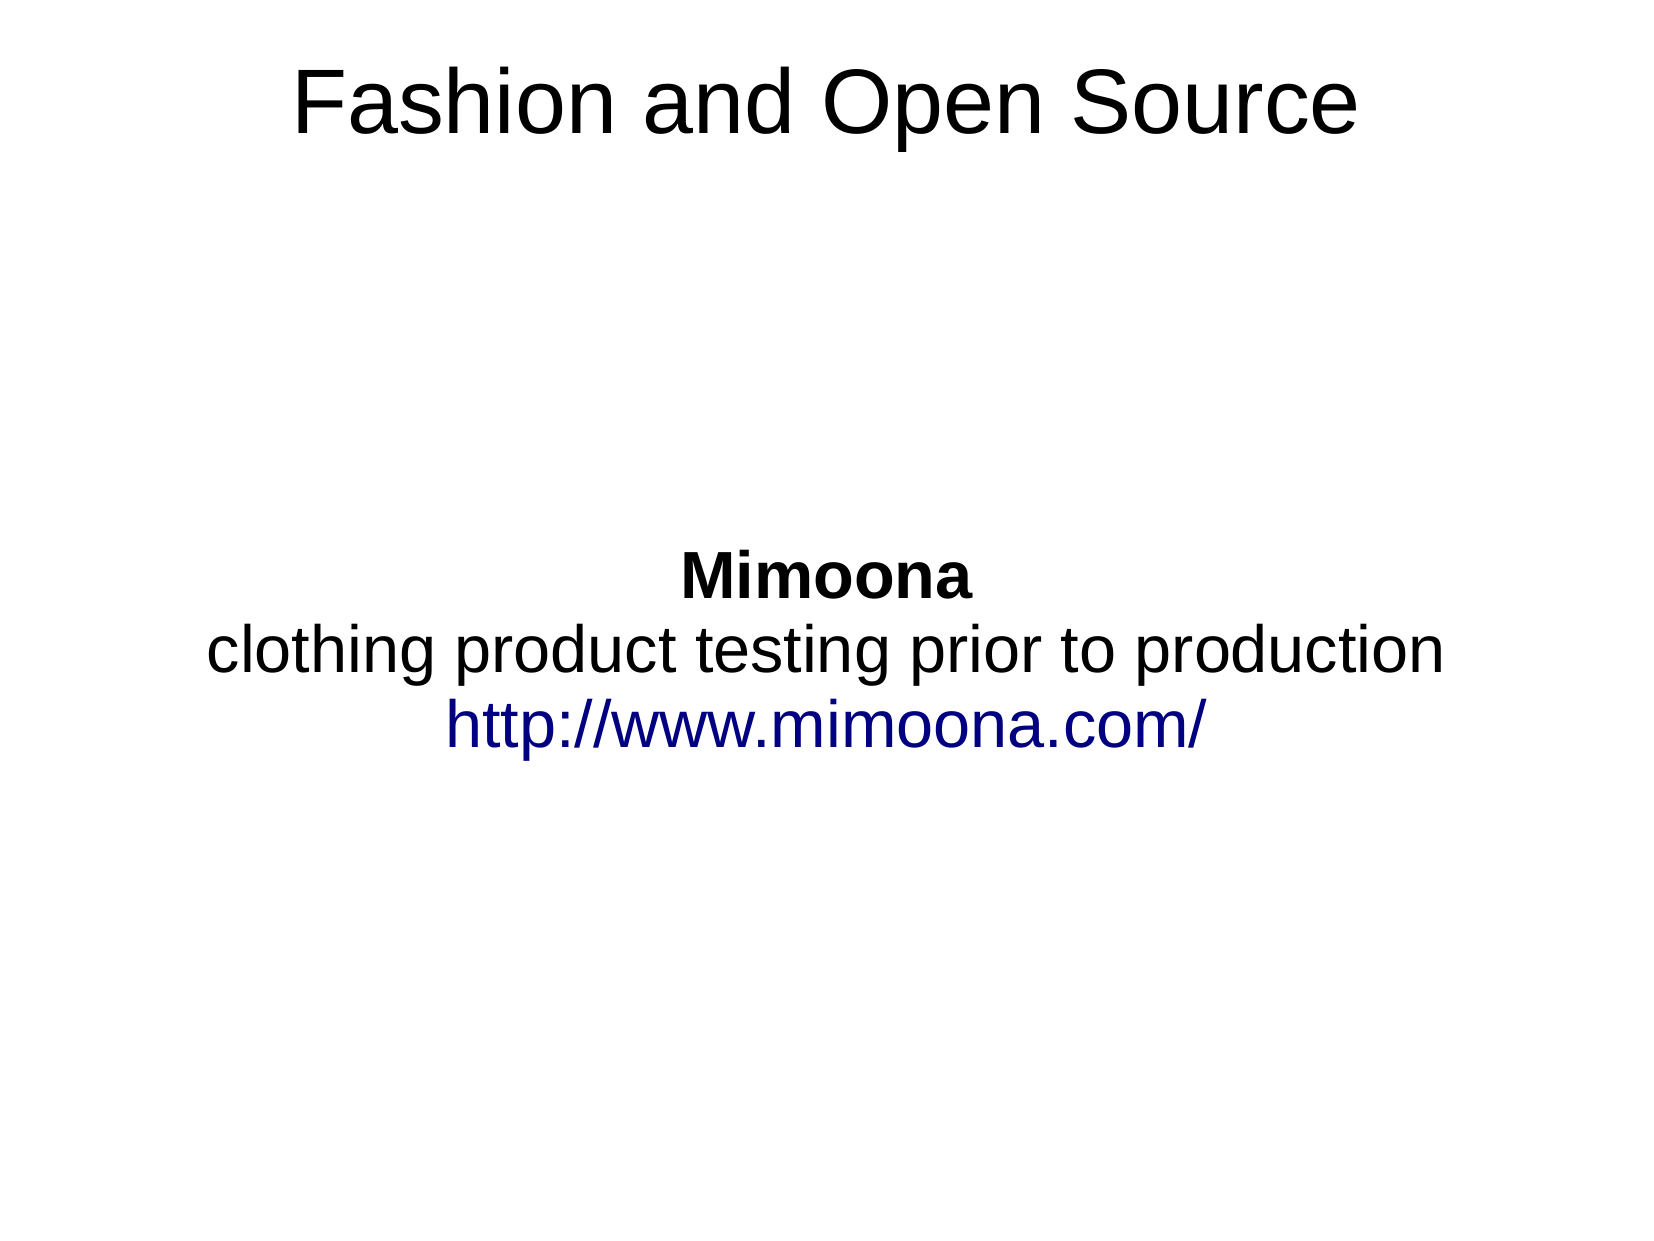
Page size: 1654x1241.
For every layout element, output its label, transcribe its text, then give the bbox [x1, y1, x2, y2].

subtitle Mimoona clothing product testing prior to production http://www.mimoona.com/ [82, 290, 1571, 1010]
title Fashion and Open Source [82, 49, 1571, 257]
